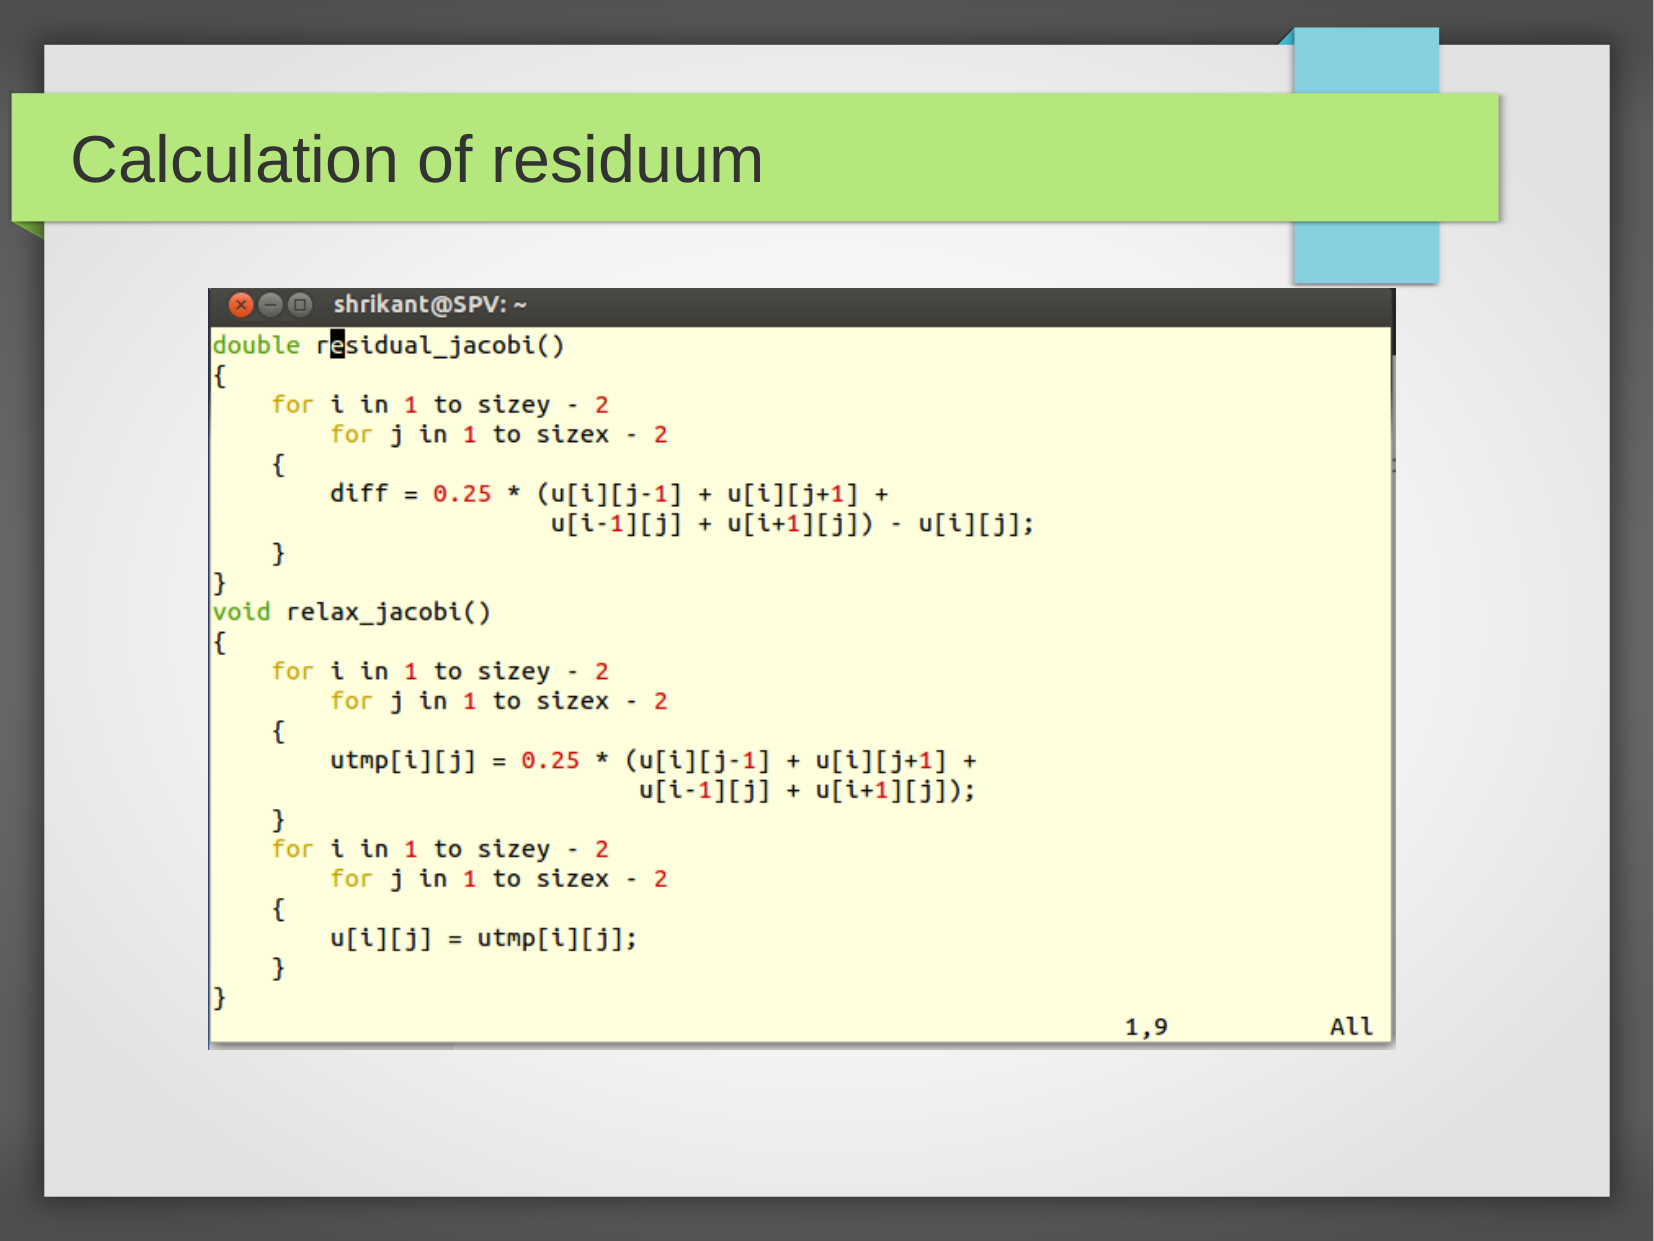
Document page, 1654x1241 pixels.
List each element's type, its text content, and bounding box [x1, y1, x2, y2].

picture [0, 0, 1654, 1241]
title Calculation of residuum [70, 106, 1229, 213]
